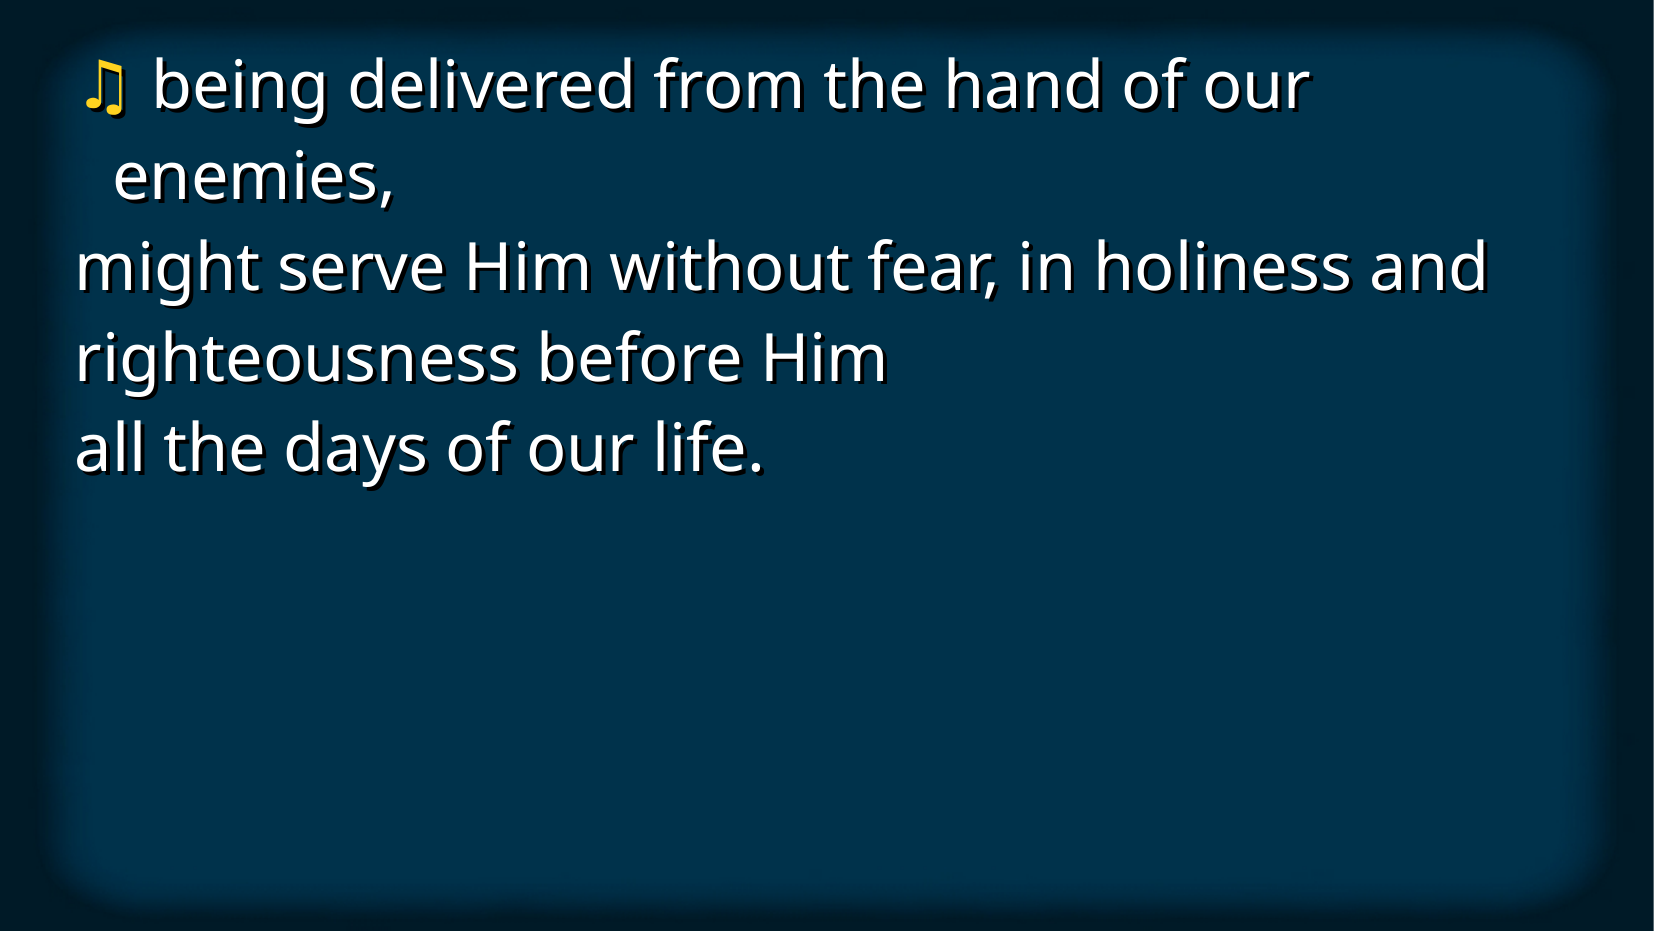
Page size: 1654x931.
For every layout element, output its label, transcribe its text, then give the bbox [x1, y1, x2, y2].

text_box ♫ being delivered from the hand of our enemies, might serve Him without fear, in holiness and righteousness before Him all the days of our life. [60, 30, 1576, 436]
picture [0, 0, 1654, 931]
